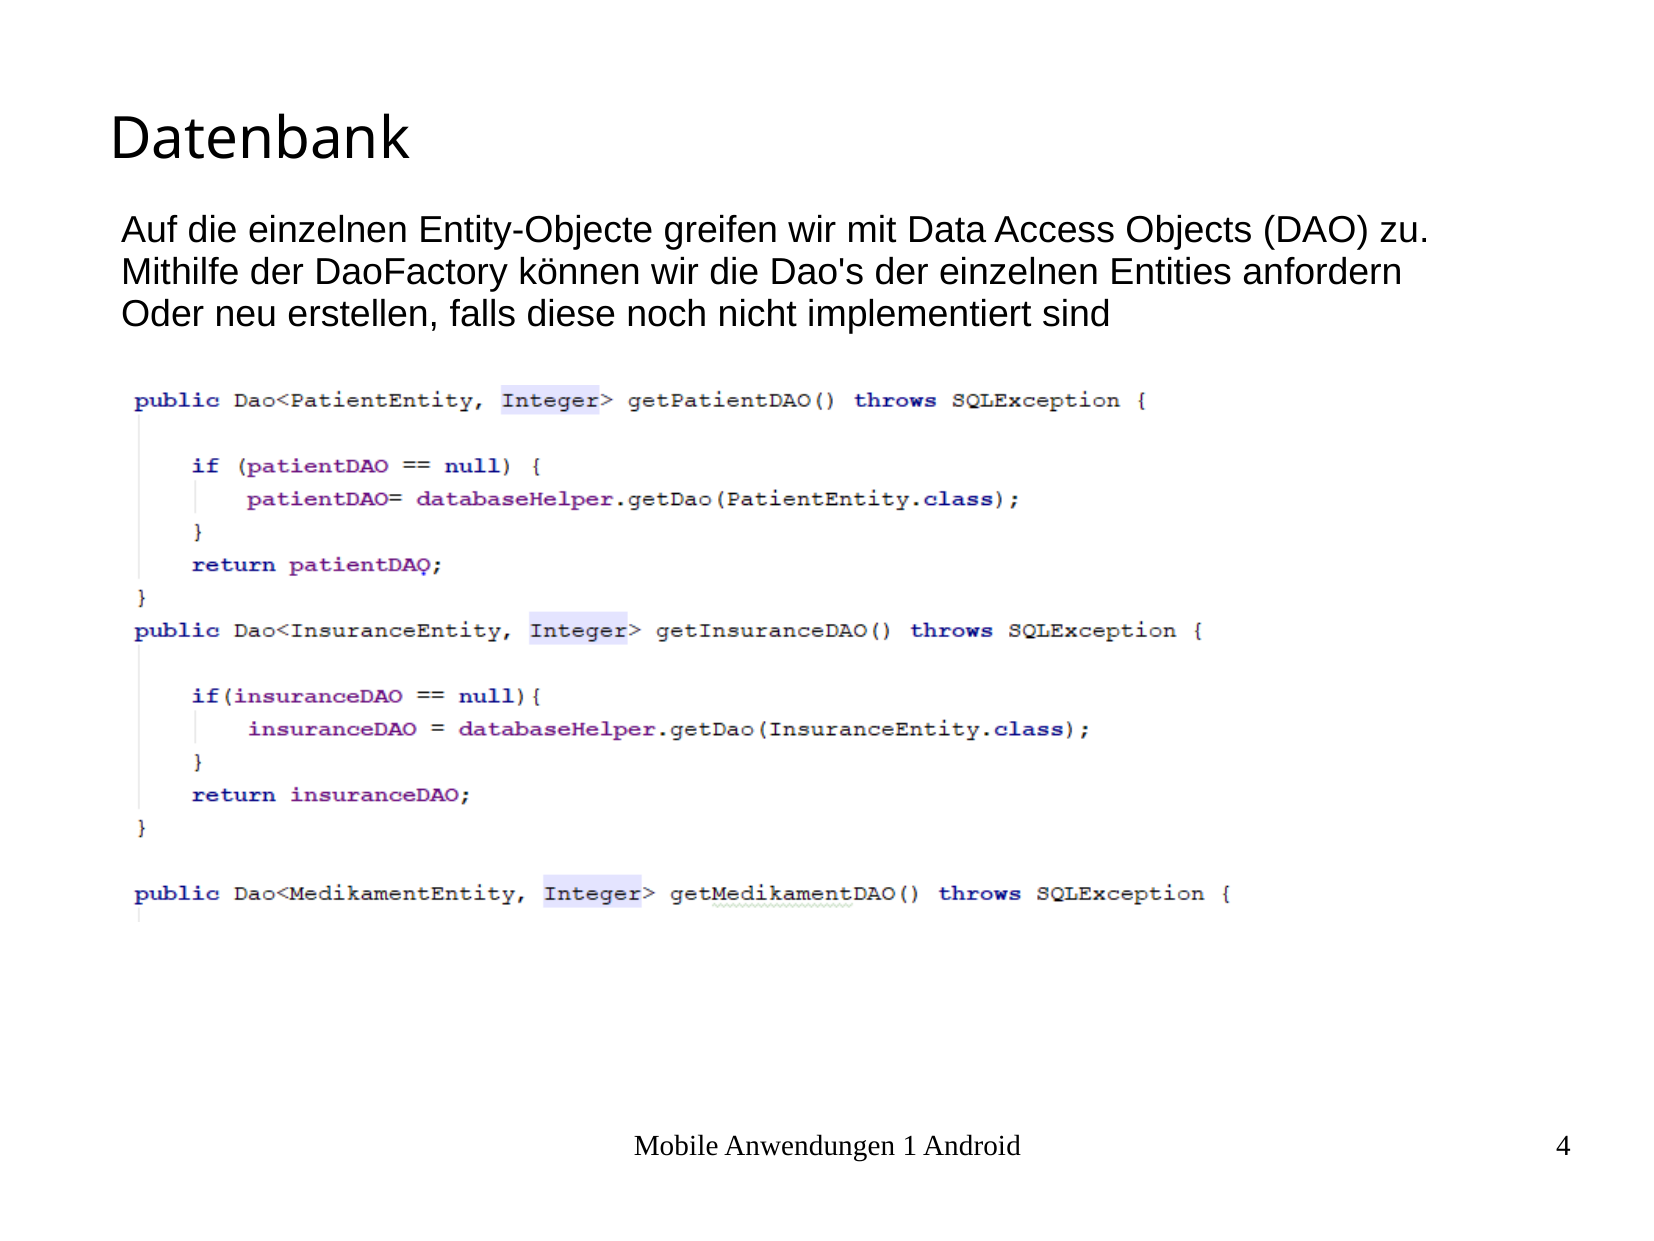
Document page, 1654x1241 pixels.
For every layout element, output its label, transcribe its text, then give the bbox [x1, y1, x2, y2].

text_box Datenbank [94, 88, 417, 174]
picture [129, 385, 1252, 922]
text_box Auf die einzelnen Entity-Objecte greifen wir mit Data Access Objects (DAO) zu. Mithilfe der DaoFactory können wir die Dao's der einzelnen Entities anfordern Oder neu erstellen, falls diese noch nicht implementiert sind [106, 200, 1501, 390]
